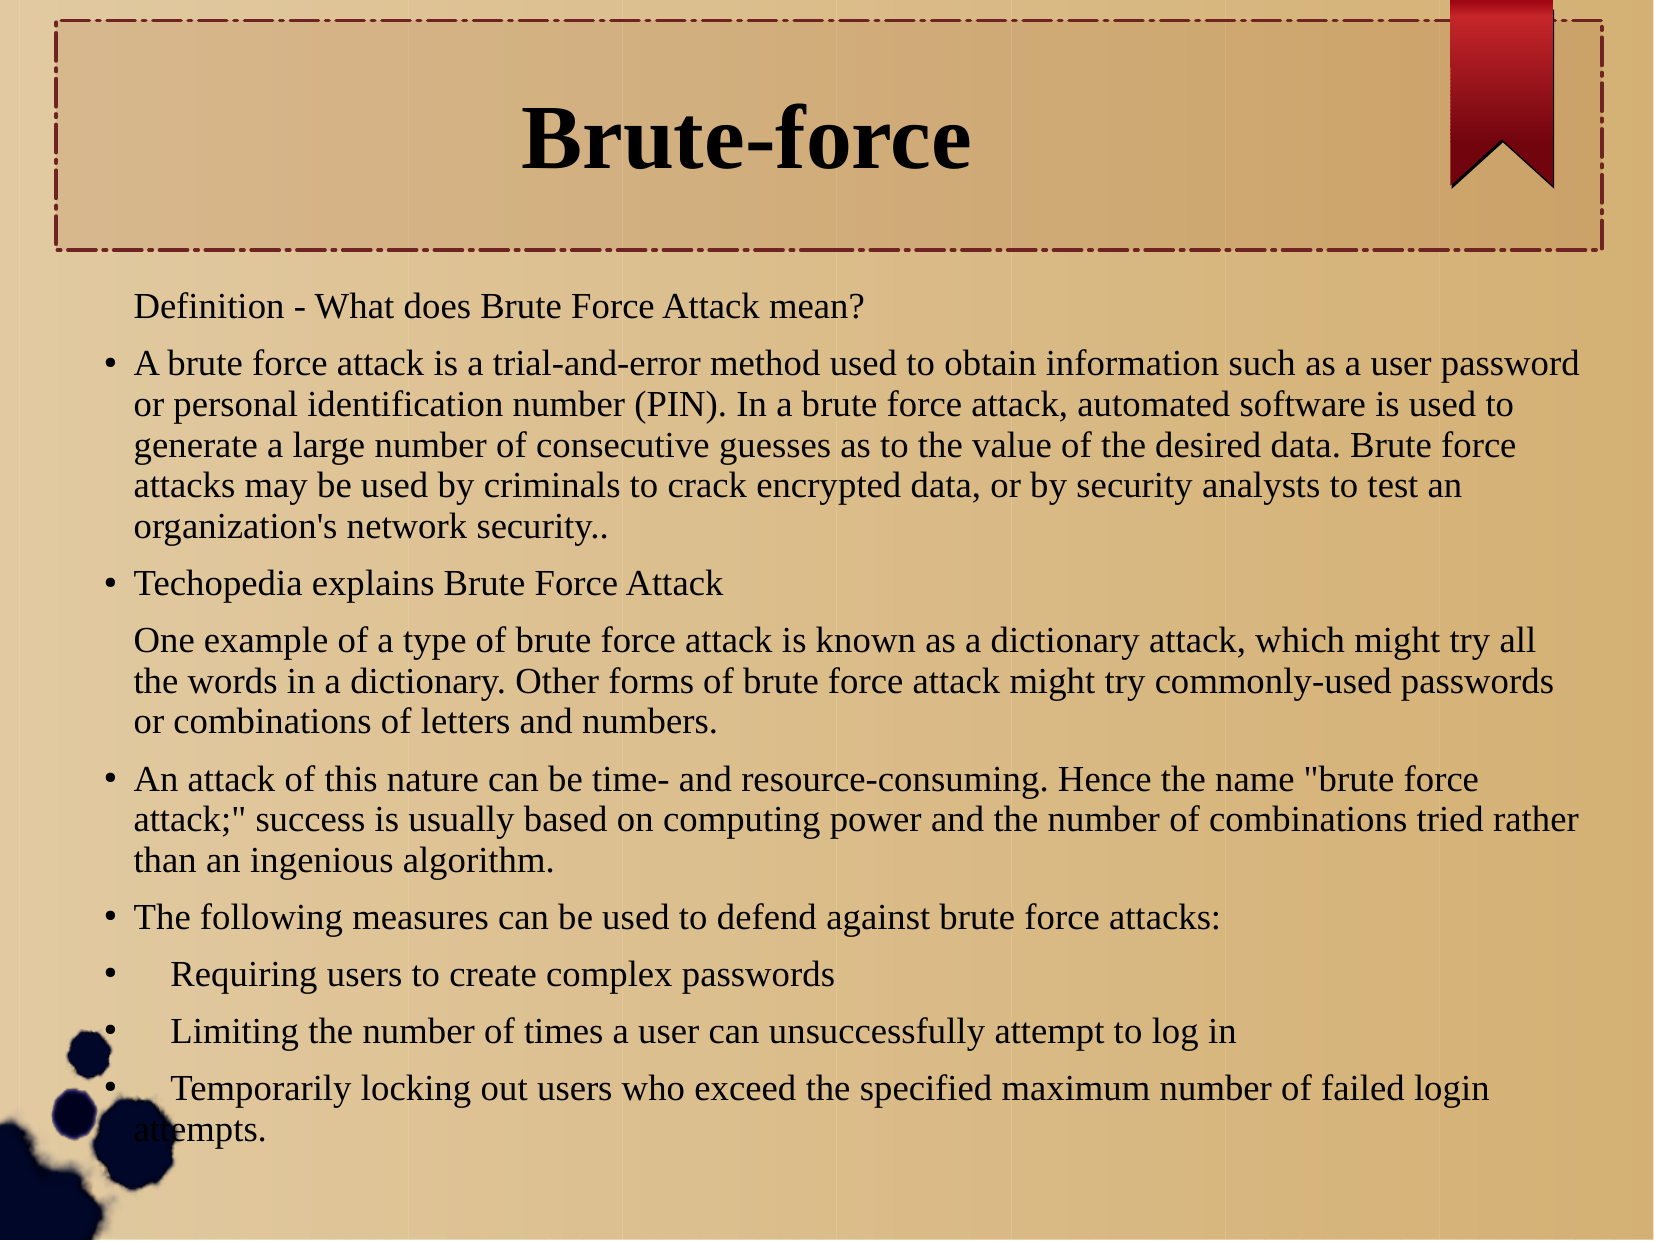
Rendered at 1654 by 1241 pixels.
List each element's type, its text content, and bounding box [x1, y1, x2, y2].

title Brute-force [82, 47, 1412, 229]
list Definition - What does Brute Force Attack mean? A brute force attack is a trial-and-error method used to obtain information such as a user password or personal identification number (PIN). In a brute force attack, automated software is used to generate a large number of consecutive guesses as to the value of the desired data. Brute force attacks may be used by criminals to crack encrypted data, or by security analysts to test an organization's network security.. Techopedia explains Brute Force Attack One example of a type of brute force attack is known as a dictionary attack, which might try all the words in a dictionary. Other forms of brute force attack might try commonly-used passwords or combinations of letters and numbers. An attack of this nature can be time- and resource-consuming. Hence the name "brute force attack;" success is usually based on computing power and the number of combinations tried rather than an ingenious algorithm. The following measures can be used to defend against brute force attacks: Requiring users to create complex passwords Limiting the number of times a user can unsuccessfully attempt to log in Temporarily locking out users who exceed the specified maximum number of failed login attempts. [94, 286, 1583, 1152]
